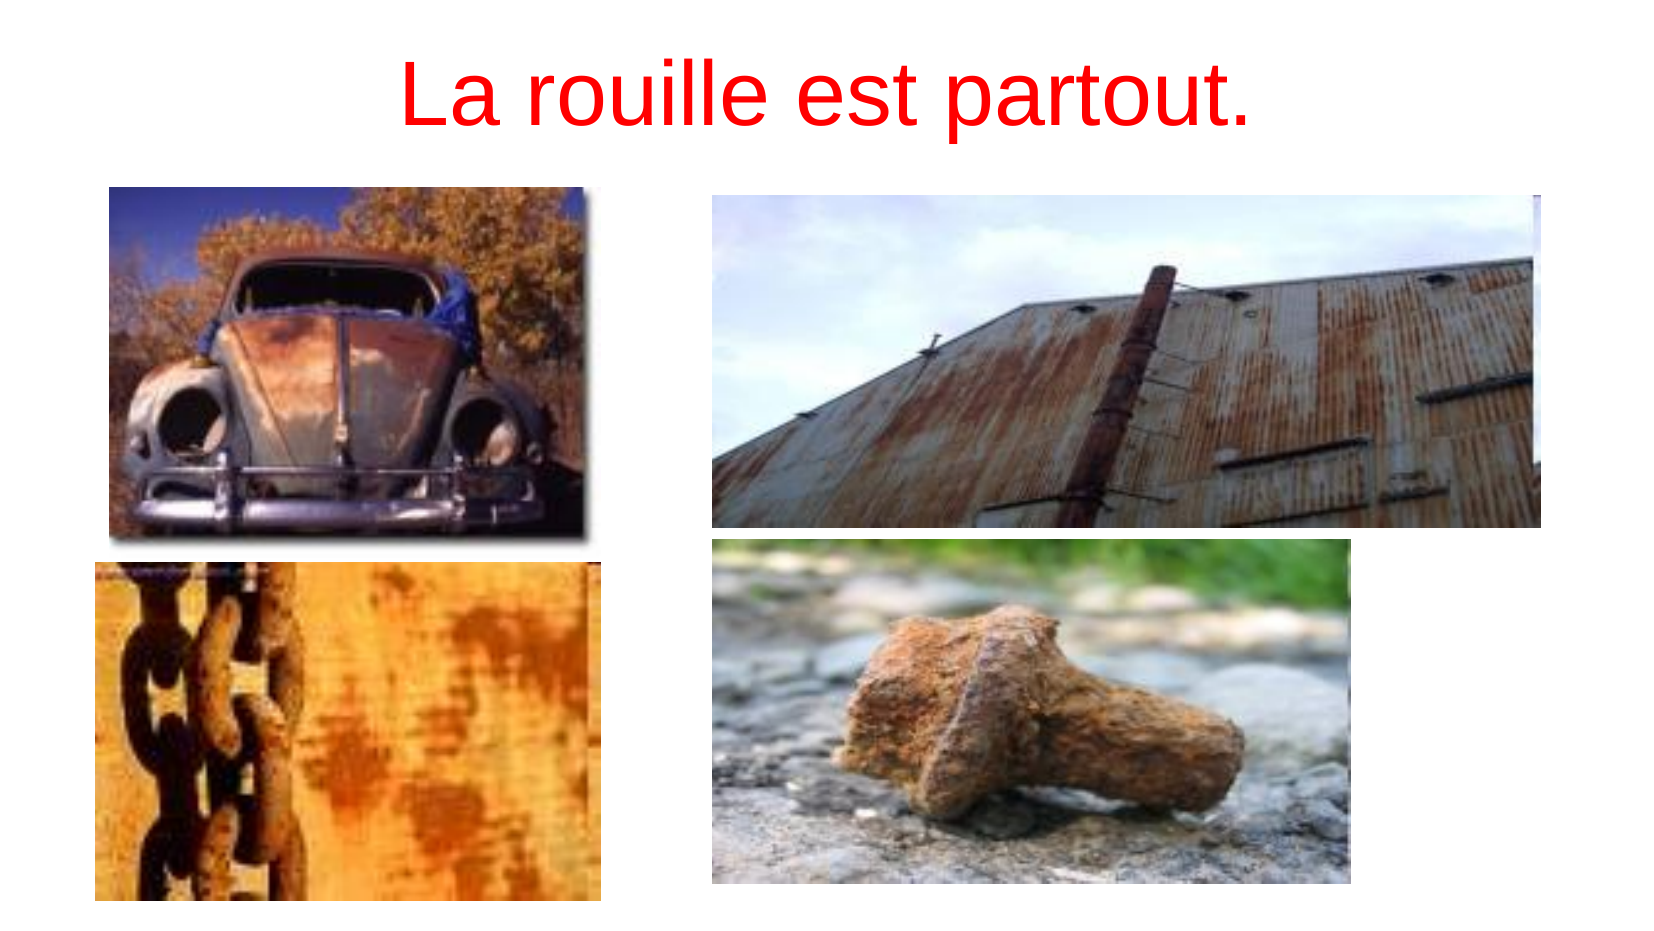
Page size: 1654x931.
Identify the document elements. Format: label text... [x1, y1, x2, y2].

title La rouille est partout. [82, 37, 1571, 151]
picture [712, 195, 1541, 528]
picture [712, 539, 1351, 884]
picture [95, 562, 601, 901]
picture [109, 187, 601, 558]
